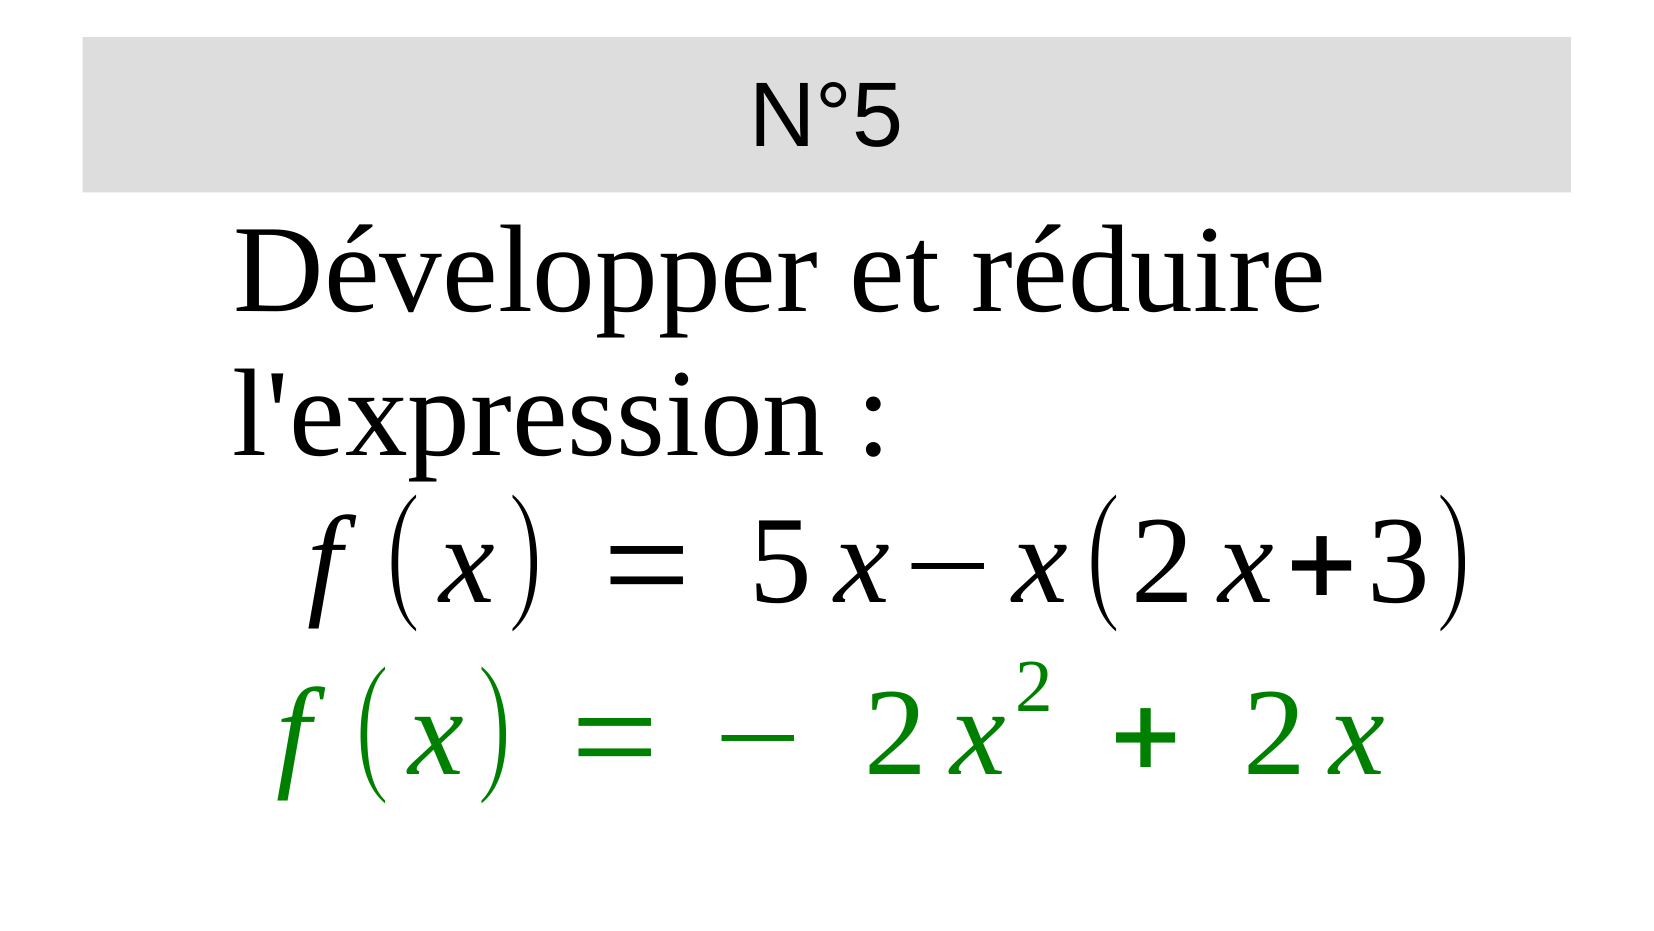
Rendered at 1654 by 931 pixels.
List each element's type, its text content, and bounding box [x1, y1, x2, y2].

chart [224, 200, 1483, 810]
title N°5 [82, 37, 1571, 193]
